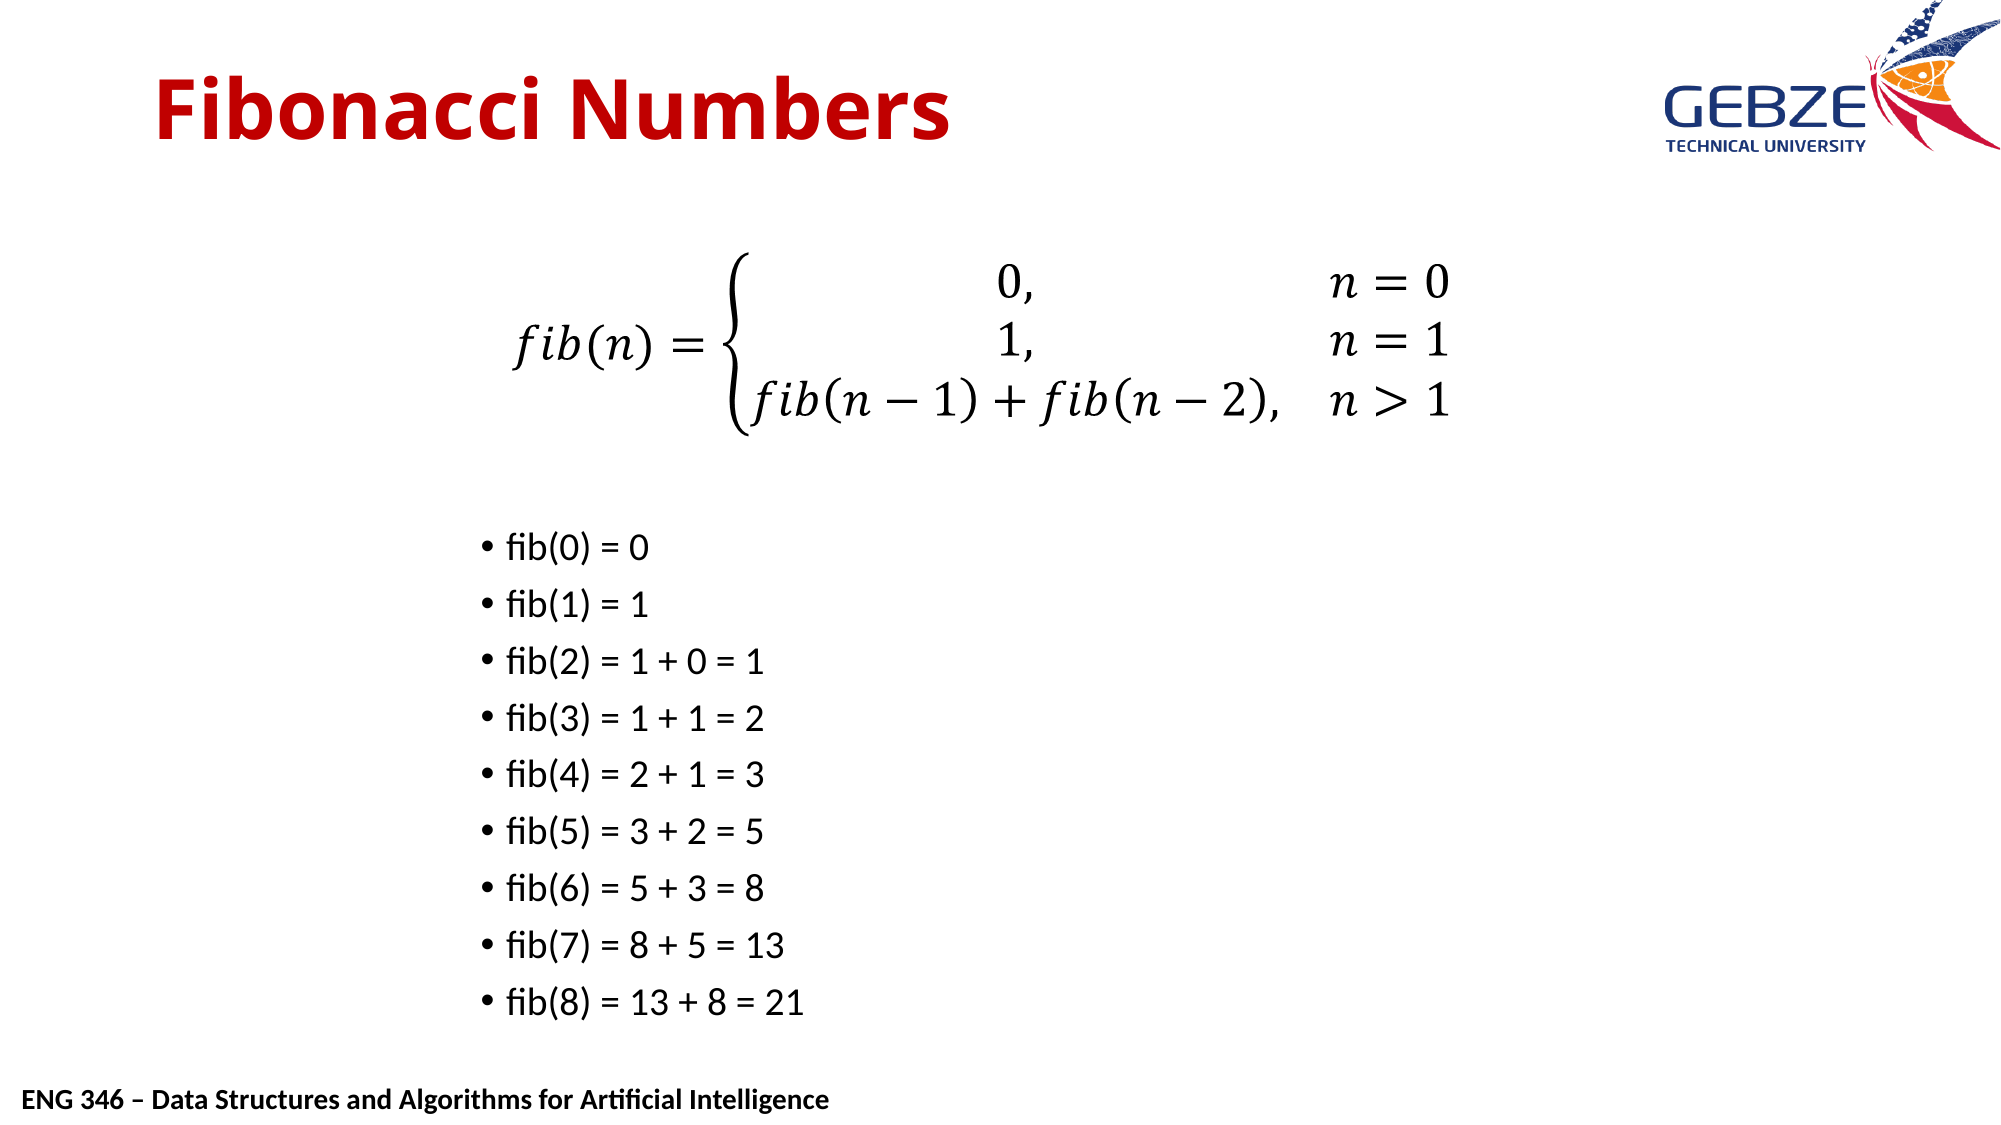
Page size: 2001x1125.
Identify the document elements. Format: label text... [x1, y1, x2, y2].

text_box [502, 245, 1462, 439]
list fib(0) = 0 fib(1) = 1 fib(2) = 1 + 0 = 1 fib(3) = 1 + 1 = 2 fib(4) = 2 + 1 = 3 fib(5) = 3 + 2 = 5 fib(6) = 5 + 3 = 8 fib(7) = 8 + 5 = 13 fib(8) = 13 + 8 = 21 [465, 518, 1344, 1037]
title Fibonacci Numbers [137, 59, 1863, 166]
picture [1665, 0, 2001, 152]
